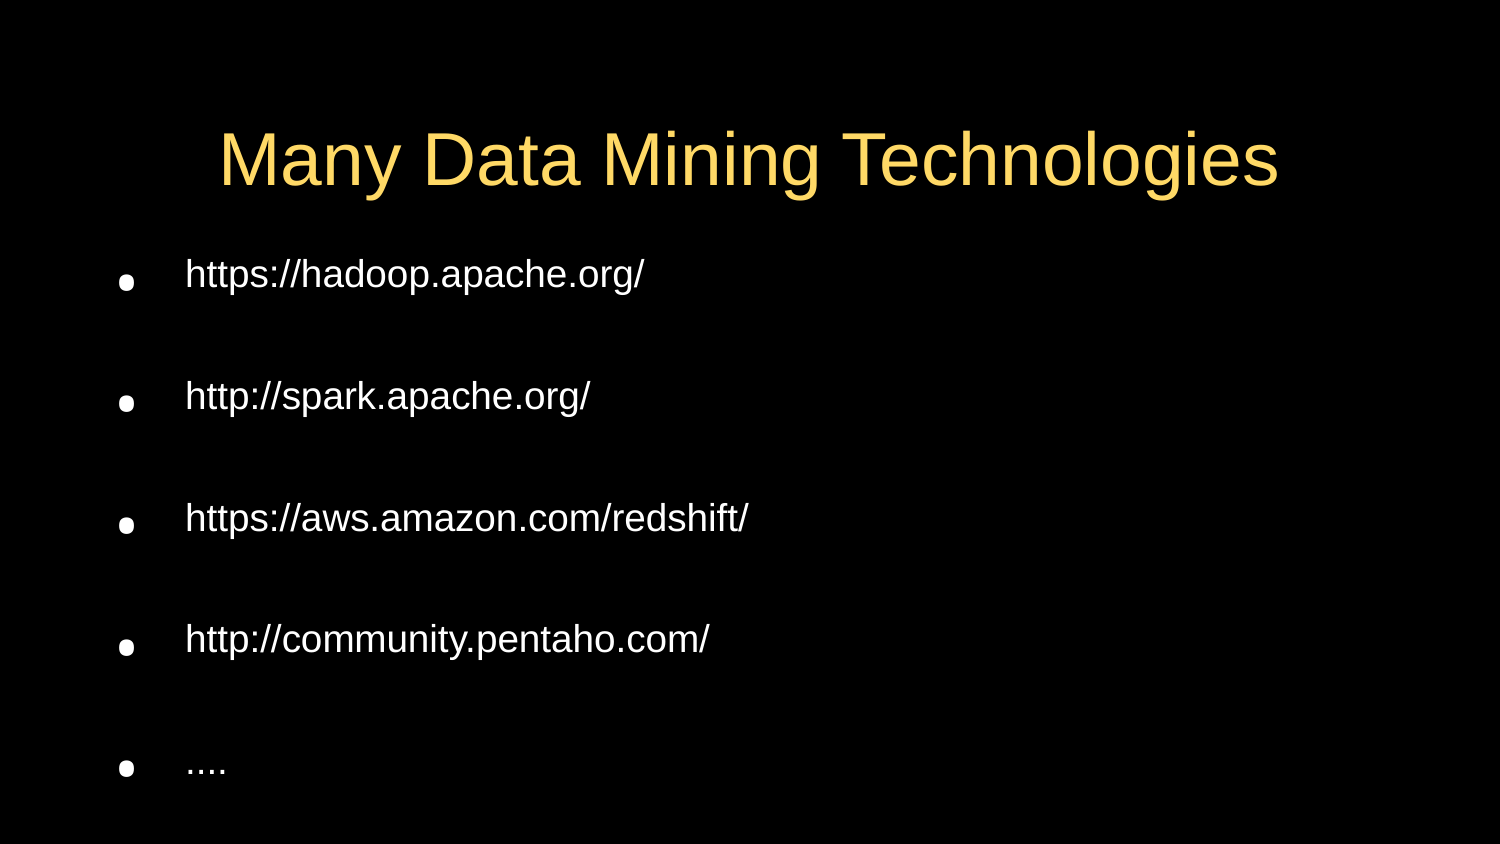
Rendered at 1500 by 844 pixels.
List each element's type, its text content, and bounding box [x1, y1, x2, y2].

list https://hadoop.apache.org/ http://spark.apache.org/ https://aws.amazon.com/redshift/ http://community.pentaho.com/ .... [106, 282, 1393, 767]
title Many Data Mining Technologies [106, 76, 1393, 235]
